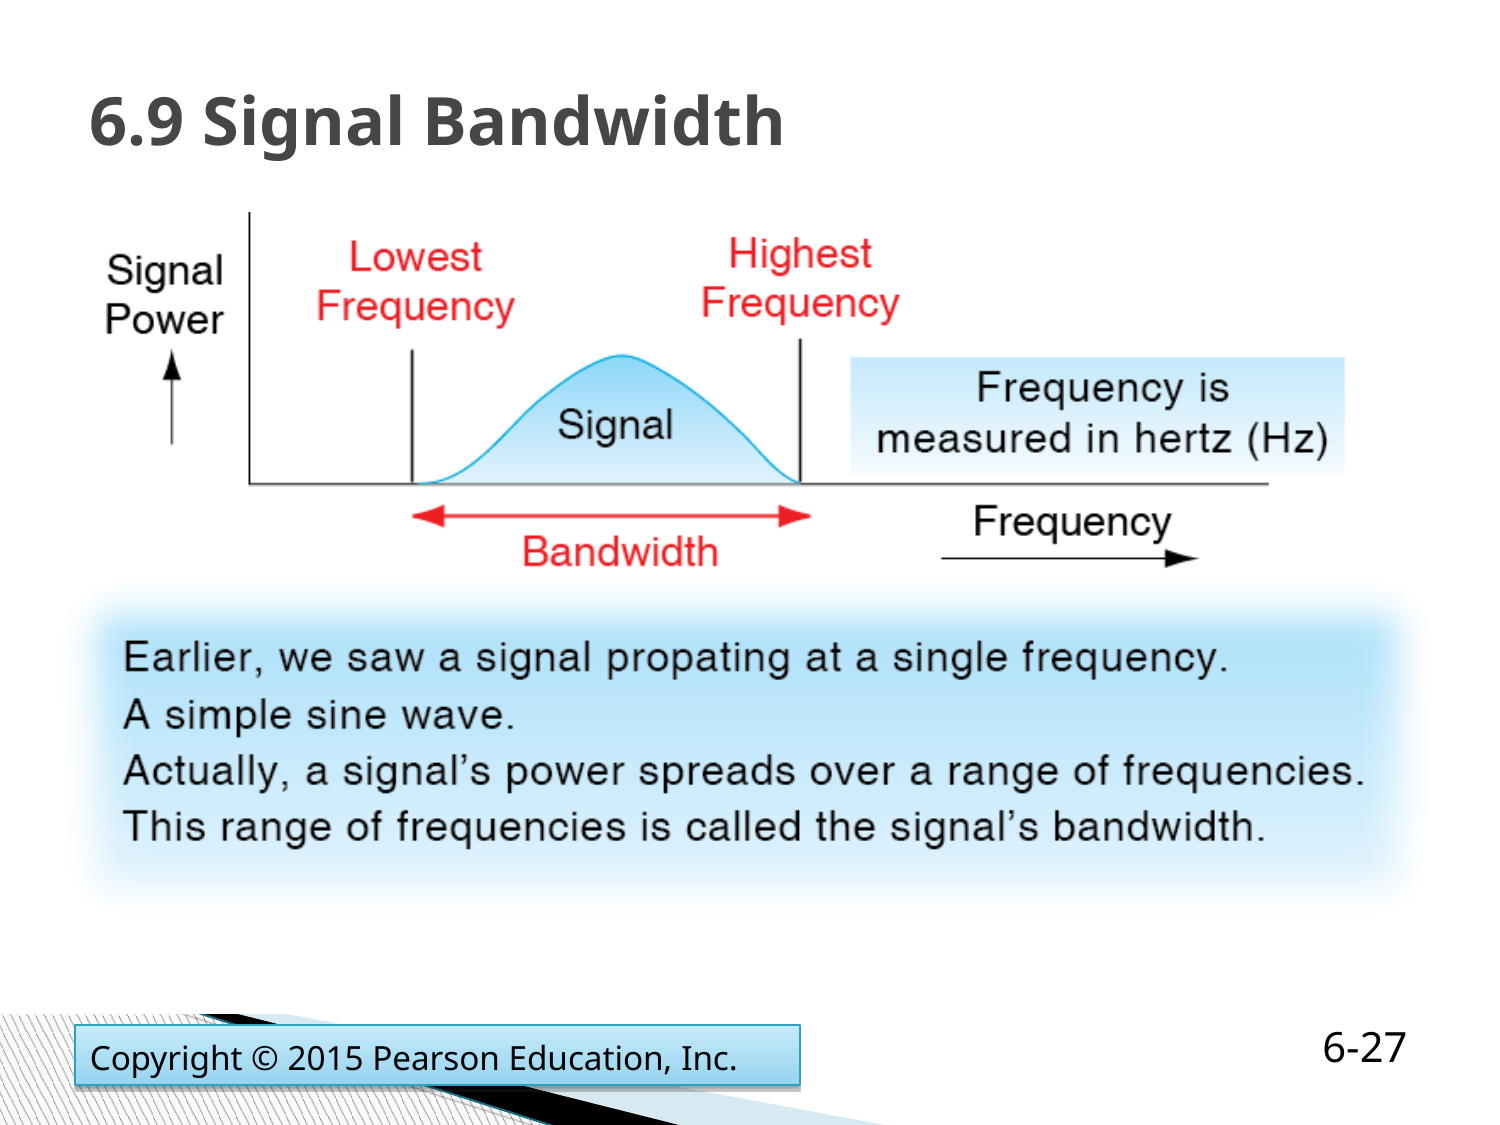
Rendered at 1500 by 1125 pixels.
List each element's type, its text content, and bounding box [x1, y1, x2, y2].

title 6.9 Signal Bandwidth [75, 62, 1425, 175]
picture [0, 212, 1500, 1125]
slide_number 6-1 [1250, 1025, 1423, 1085]
footer Copyright © 2015 Pearson Education, Inc. [75, 1025, 800, 1085]
